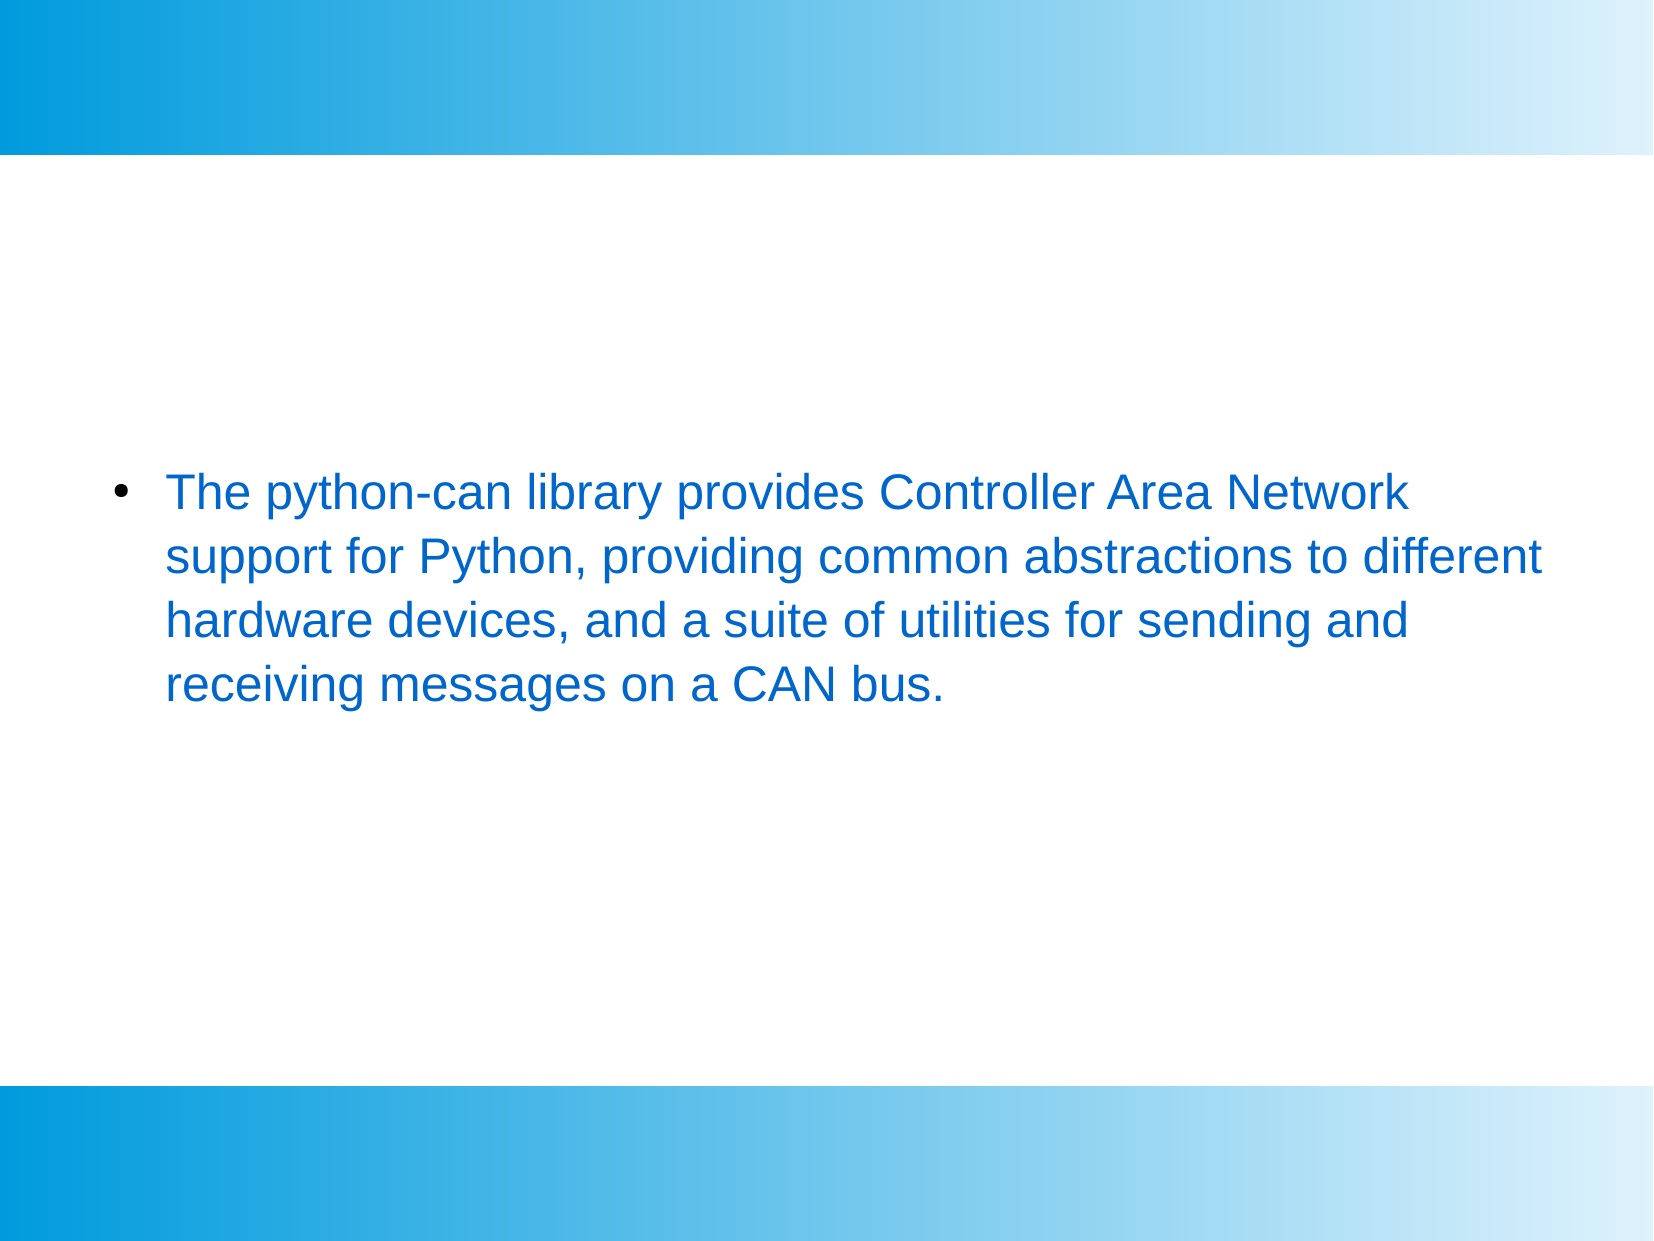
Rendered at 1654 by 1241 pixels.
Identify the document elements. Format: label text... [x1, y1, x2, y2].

list The python-can library provides Controller Area Network support for Python, providing common abstractions to different hardware devices, and a suite of utilities for sending and receiving messages on a CAN bus. [94, 224, 1583, 944]
